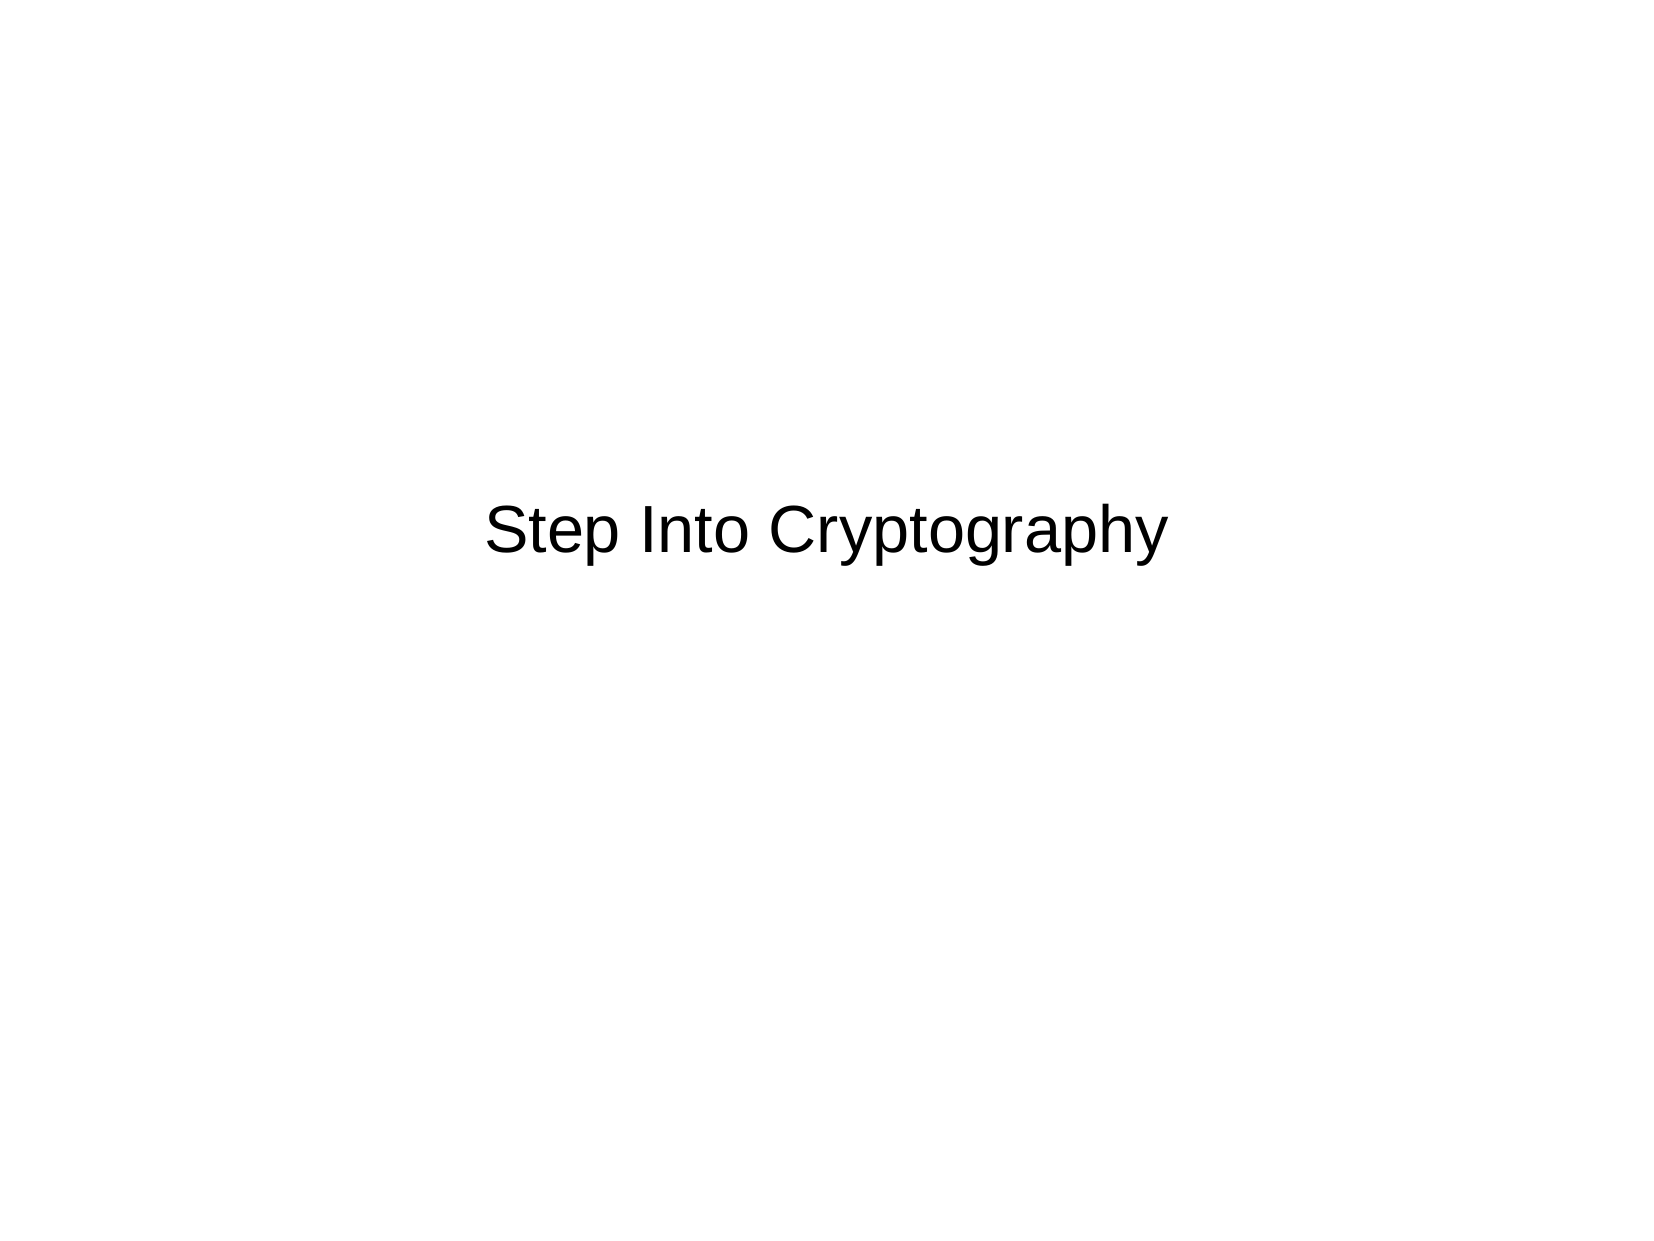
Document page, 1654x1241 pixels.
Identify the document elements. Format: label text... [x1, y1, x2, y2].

subtitle Step Into Cryptography [82, 49, 1571, 1010]
